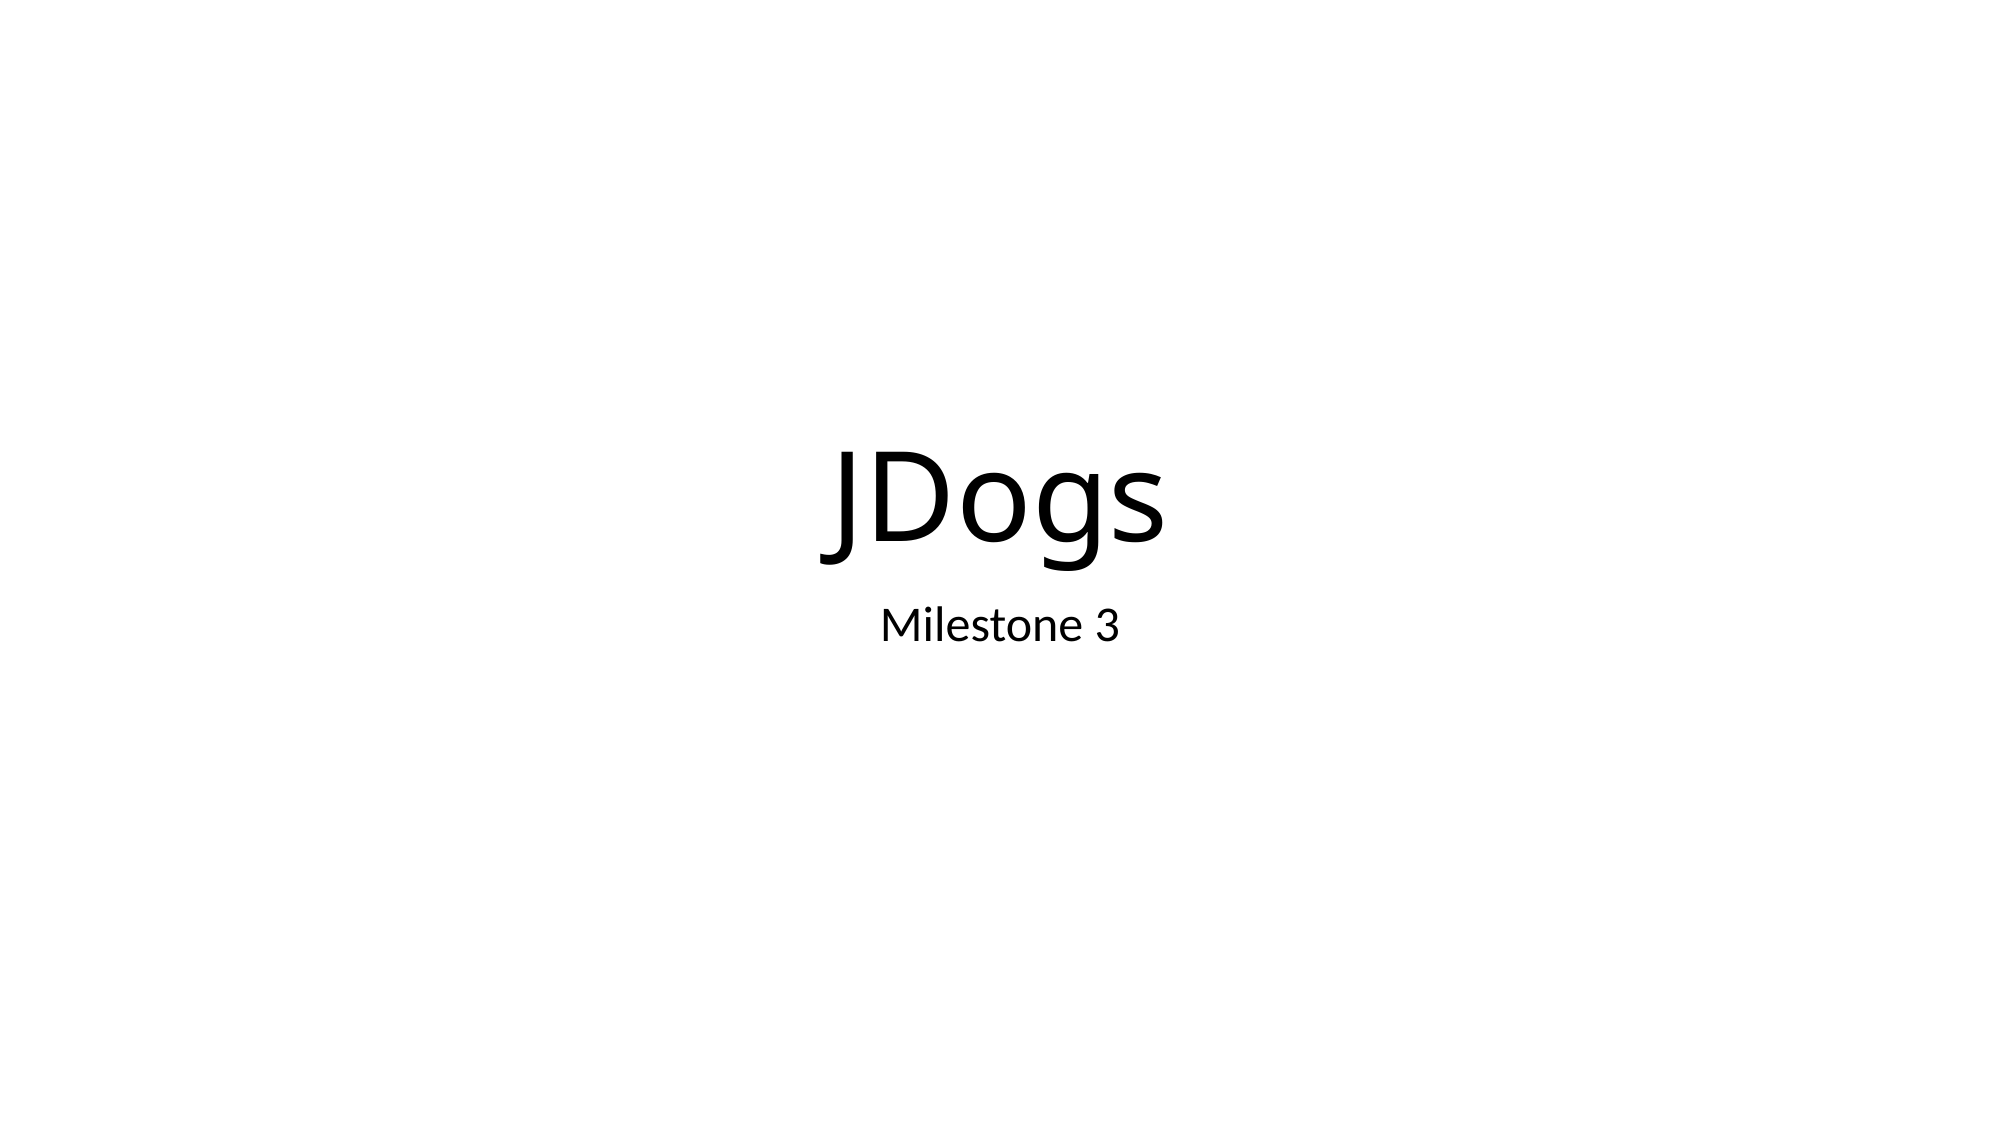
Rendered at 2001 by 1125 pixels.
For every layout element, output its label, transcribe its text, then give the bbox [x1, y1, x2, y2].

subtitle Milestone 3 [249, 590, 1750, 863]
title JDogs [249, 184, 1750, 576]
